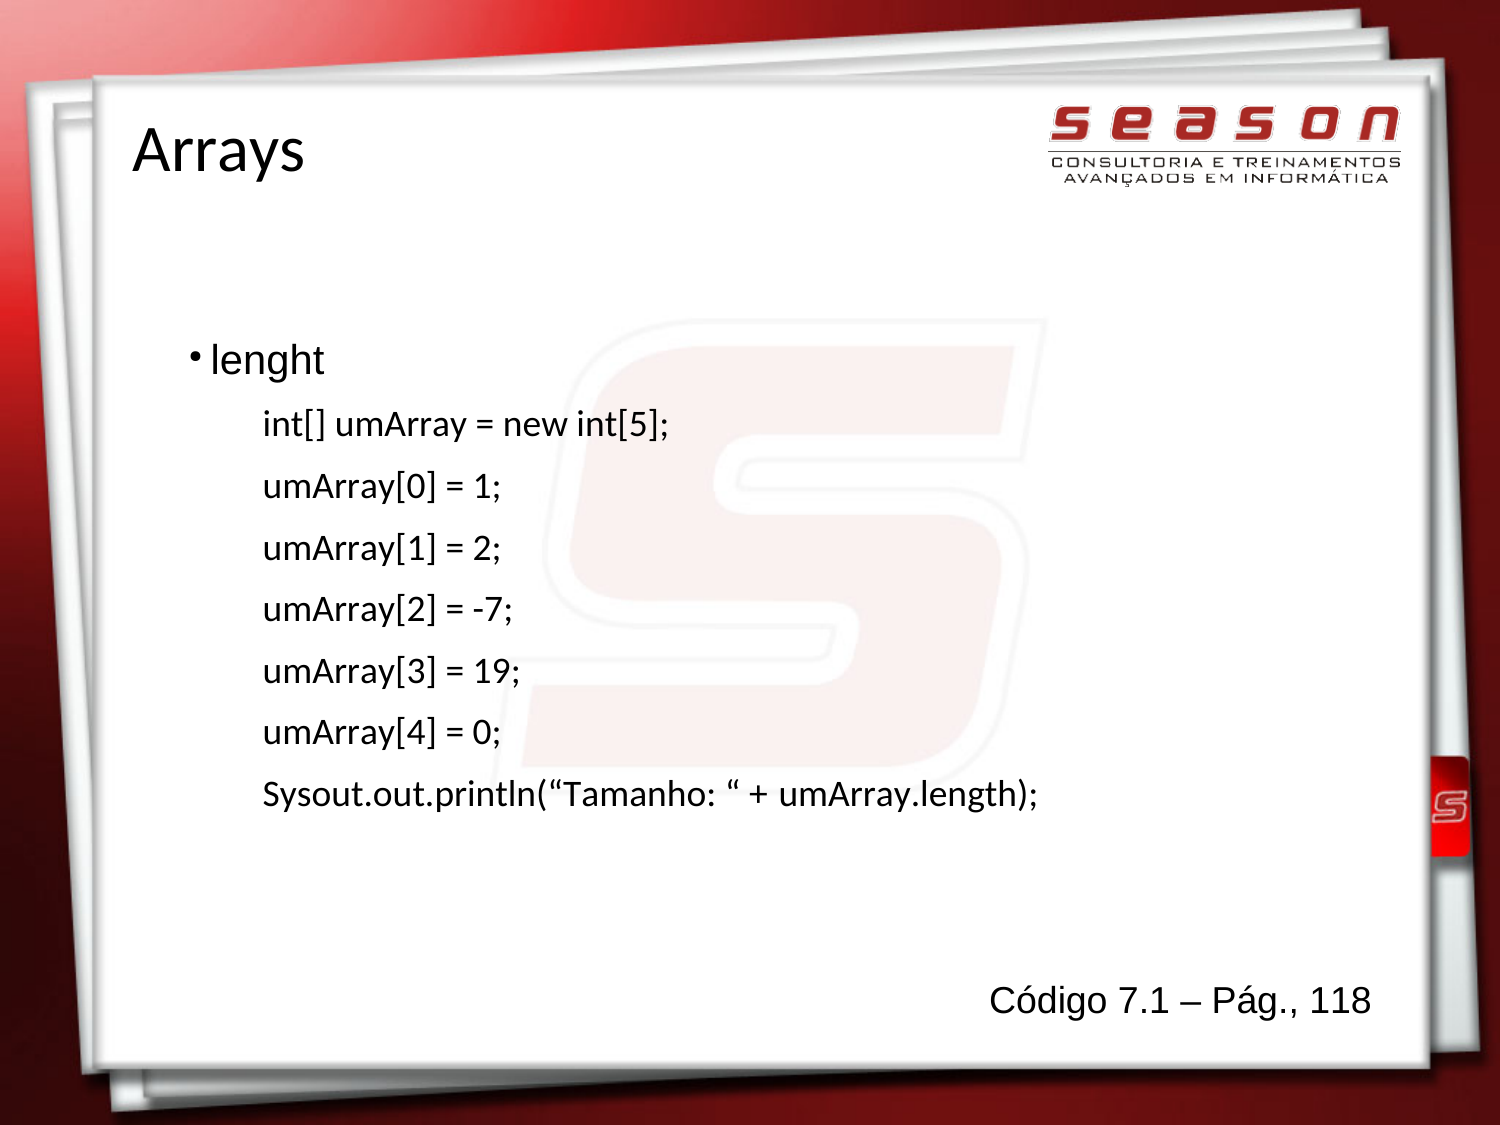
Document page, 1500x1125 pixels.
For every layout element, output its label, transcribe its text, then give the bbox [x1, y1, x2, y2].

text_box lenght int[] umArray = new int[5]; umArray[0] = 1; umArray[1] = 2; umArray[2] = -7; umArray[3] = 19; umArray[4] = 0; Sysout.out.println(“Tamanho: “ + umArray.length); [188, 332, 1323, 876]
picture [0, 0, 1500, 1125]
title Arrays [118, 33, 1394, 257]
text_box Código 7.1 – Pág., 118 [974, 968, 1387, 1029]
